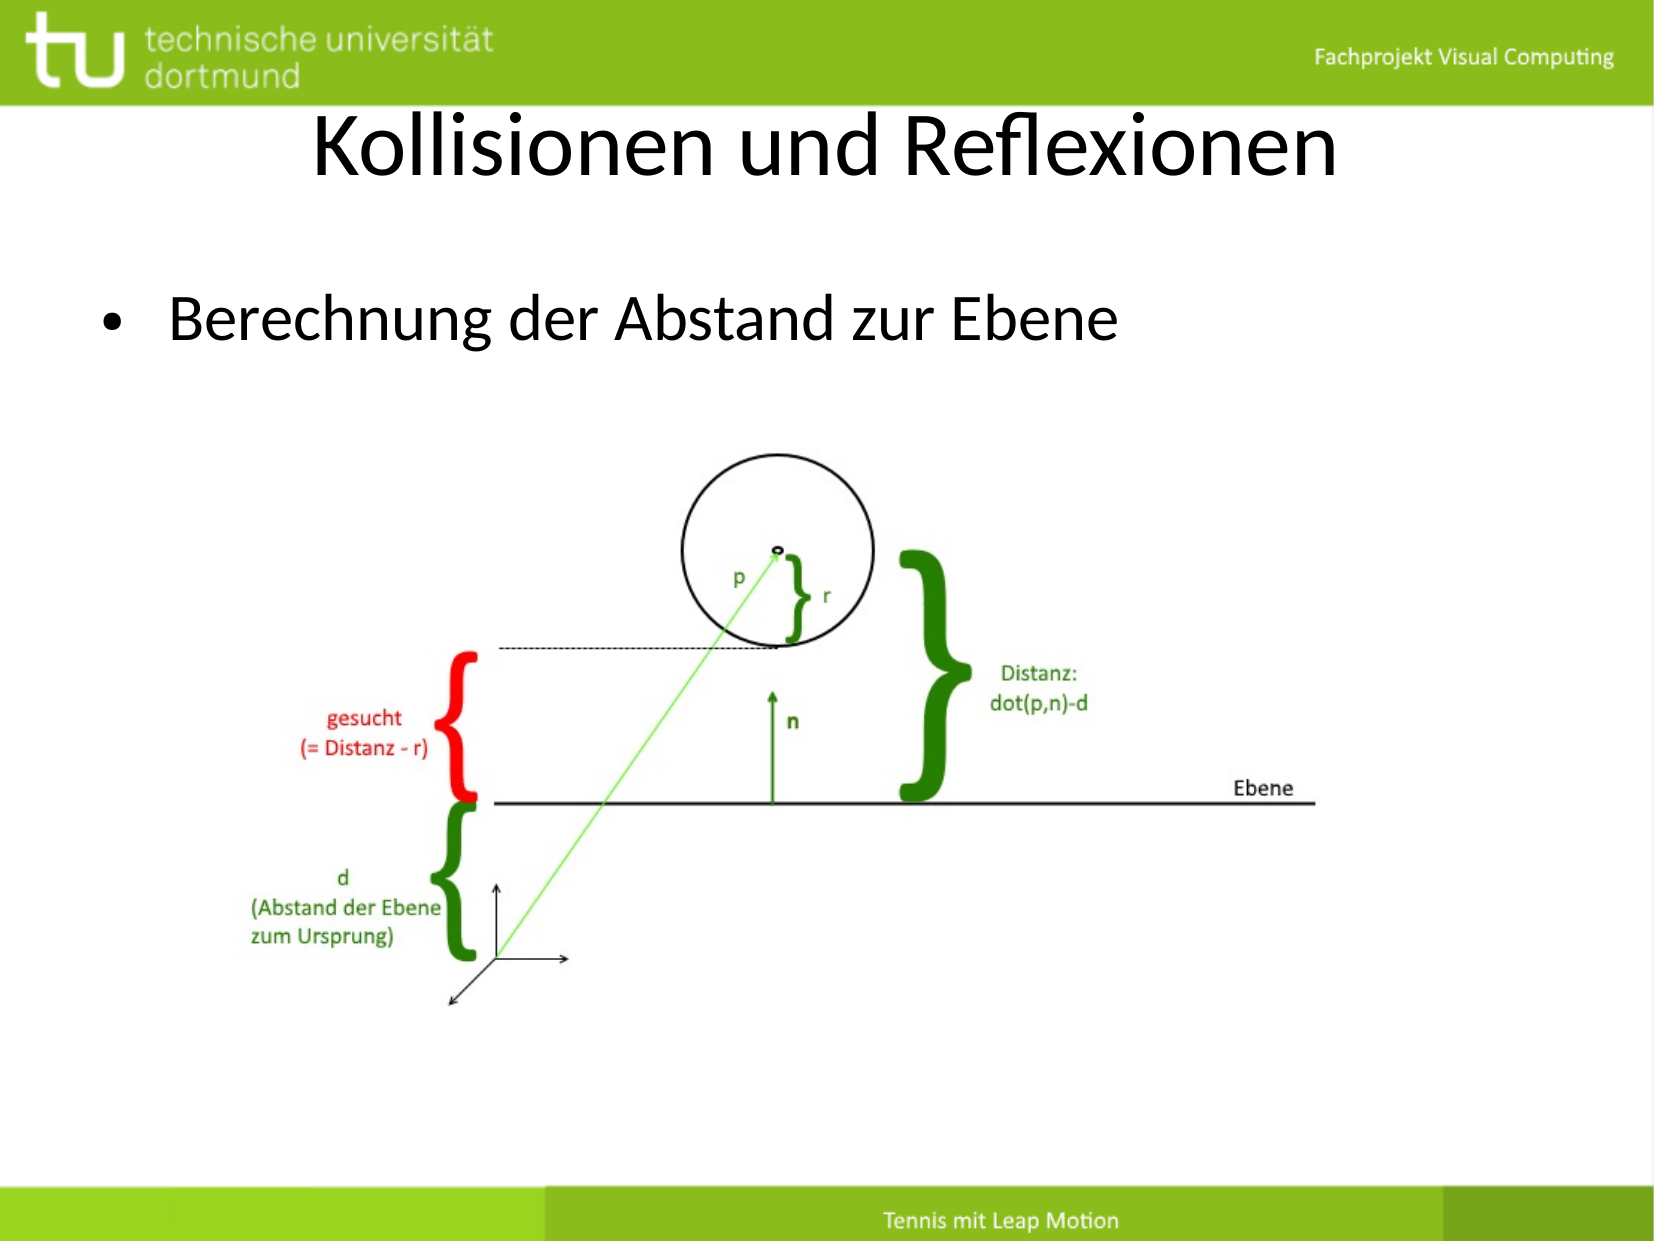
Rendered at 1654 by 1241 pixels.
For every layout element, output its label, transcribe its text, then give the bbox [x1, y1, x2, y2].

picture [0, 0, 1654, 1241]
title Kollisionen und Reflexionen [82, 49, 1571, 257]
list Berechnung der Abstand zur Ebene [82, 290, 1571, 1010]
